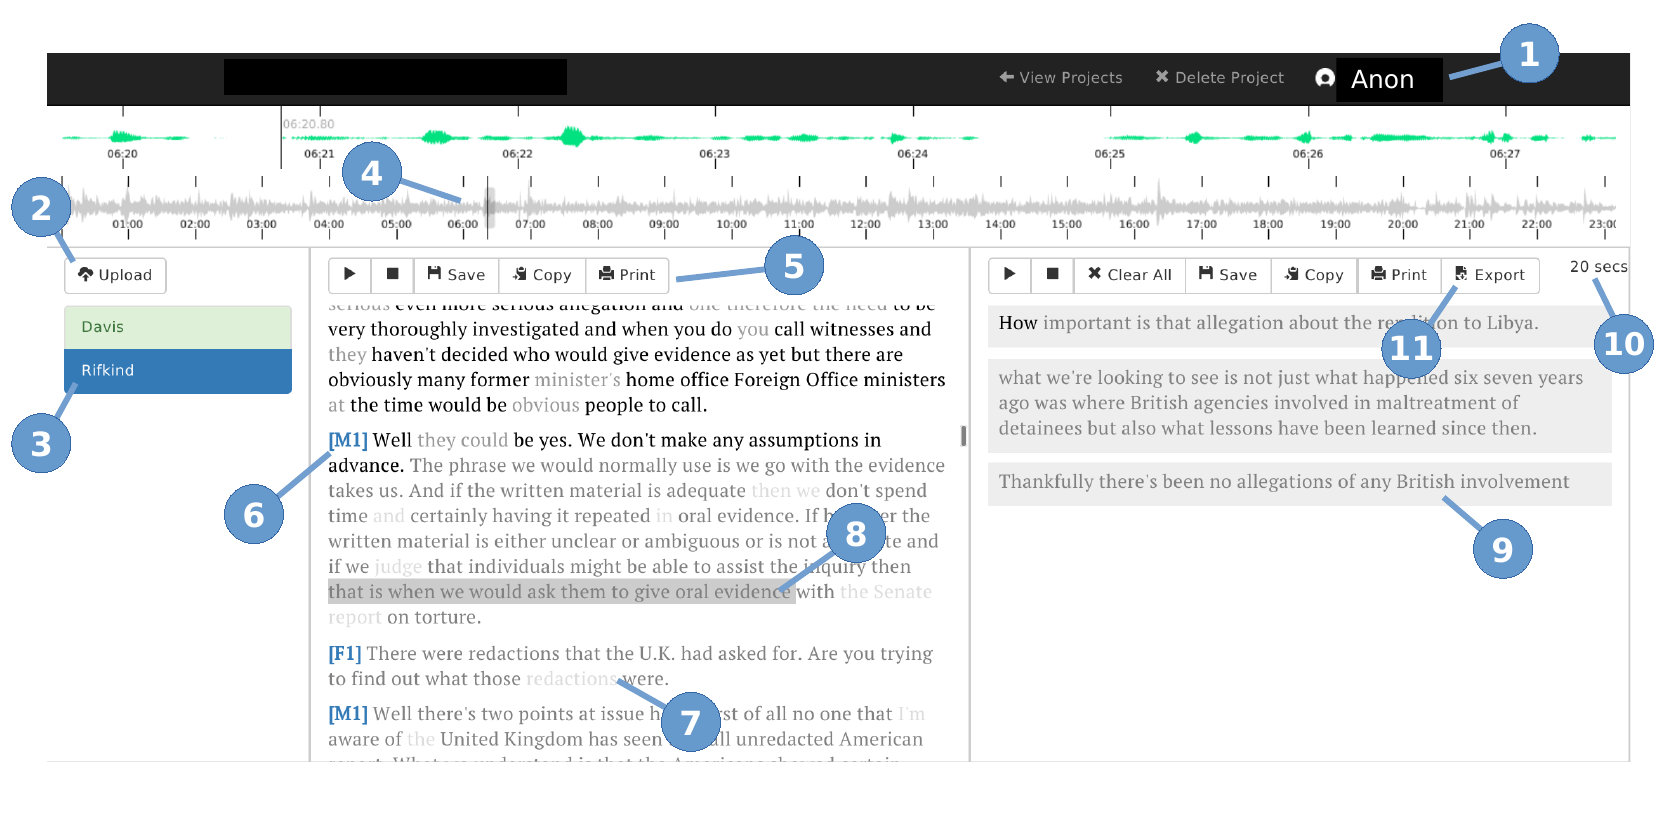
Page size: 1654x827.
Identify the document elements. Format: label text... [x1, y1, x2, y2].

text_box 10 [1582, 319, 1654, 407]
text_box 5 [764, 240, 824, 324]
text_box 4 [342, 146, 402, 230]
picture [47, 53, 1631, 762]
text_box [25, 413, 57, 418]
text_box [1608, 314, 1640, 319]
text_box [1488, 519, 1518, 523]
text_box [675, 692, 707, 697]
text_box 2 [11, 182, 71, 265]
text_box 1 [1500, 28, 1560, 112]
text_box 11 [1370, 322, 1453, 414]
text_box [1514, 23, 1545, 28]
text_box 6 [224, 489, 284, 572]
text_box [840, 503, 873, 508]
text_box 3 [11, 418, 71, 501]
text_box [779, 235, 810, 240]
text_box [25, 177, 58, 182]
text_box [238, 484, 270, 489]
text_box 9 [1473, 523, 1533, 607]
text_box [224, 59, 567, 95]
text_box Anon [1336, 57, 1443, 102]
text_box 7 [661, 697, 721, 780]
text_box 8 [826, 508, 886, 591]
text_box [357, 141, 388, 146]
